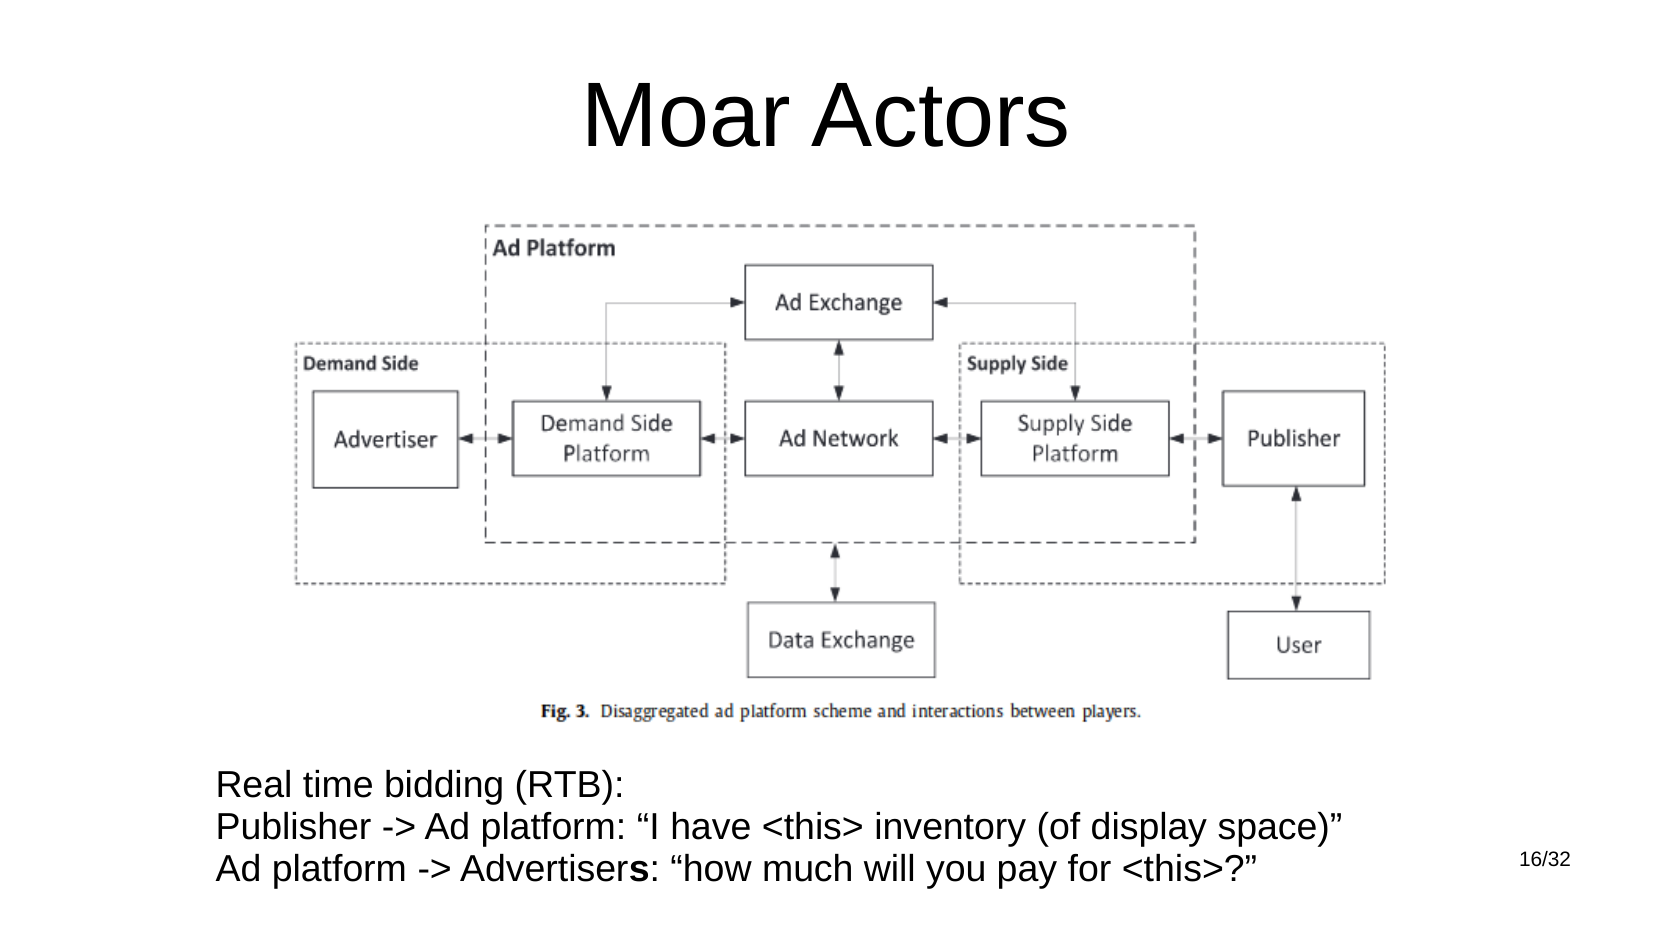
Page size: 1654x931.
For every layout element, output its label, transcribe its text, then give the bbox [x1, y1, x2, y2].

text_box Real time bidding (RTB): Publisher -> Ad platform: “I have <this> inventory (of display space)” Ad platform -> Advertisers: “how much will you pay for <this>?” [200, 755, 1465, 897]
picture [138, 190, 1525, 744]
title Moar Actors [82, 37, 1571, 193]
